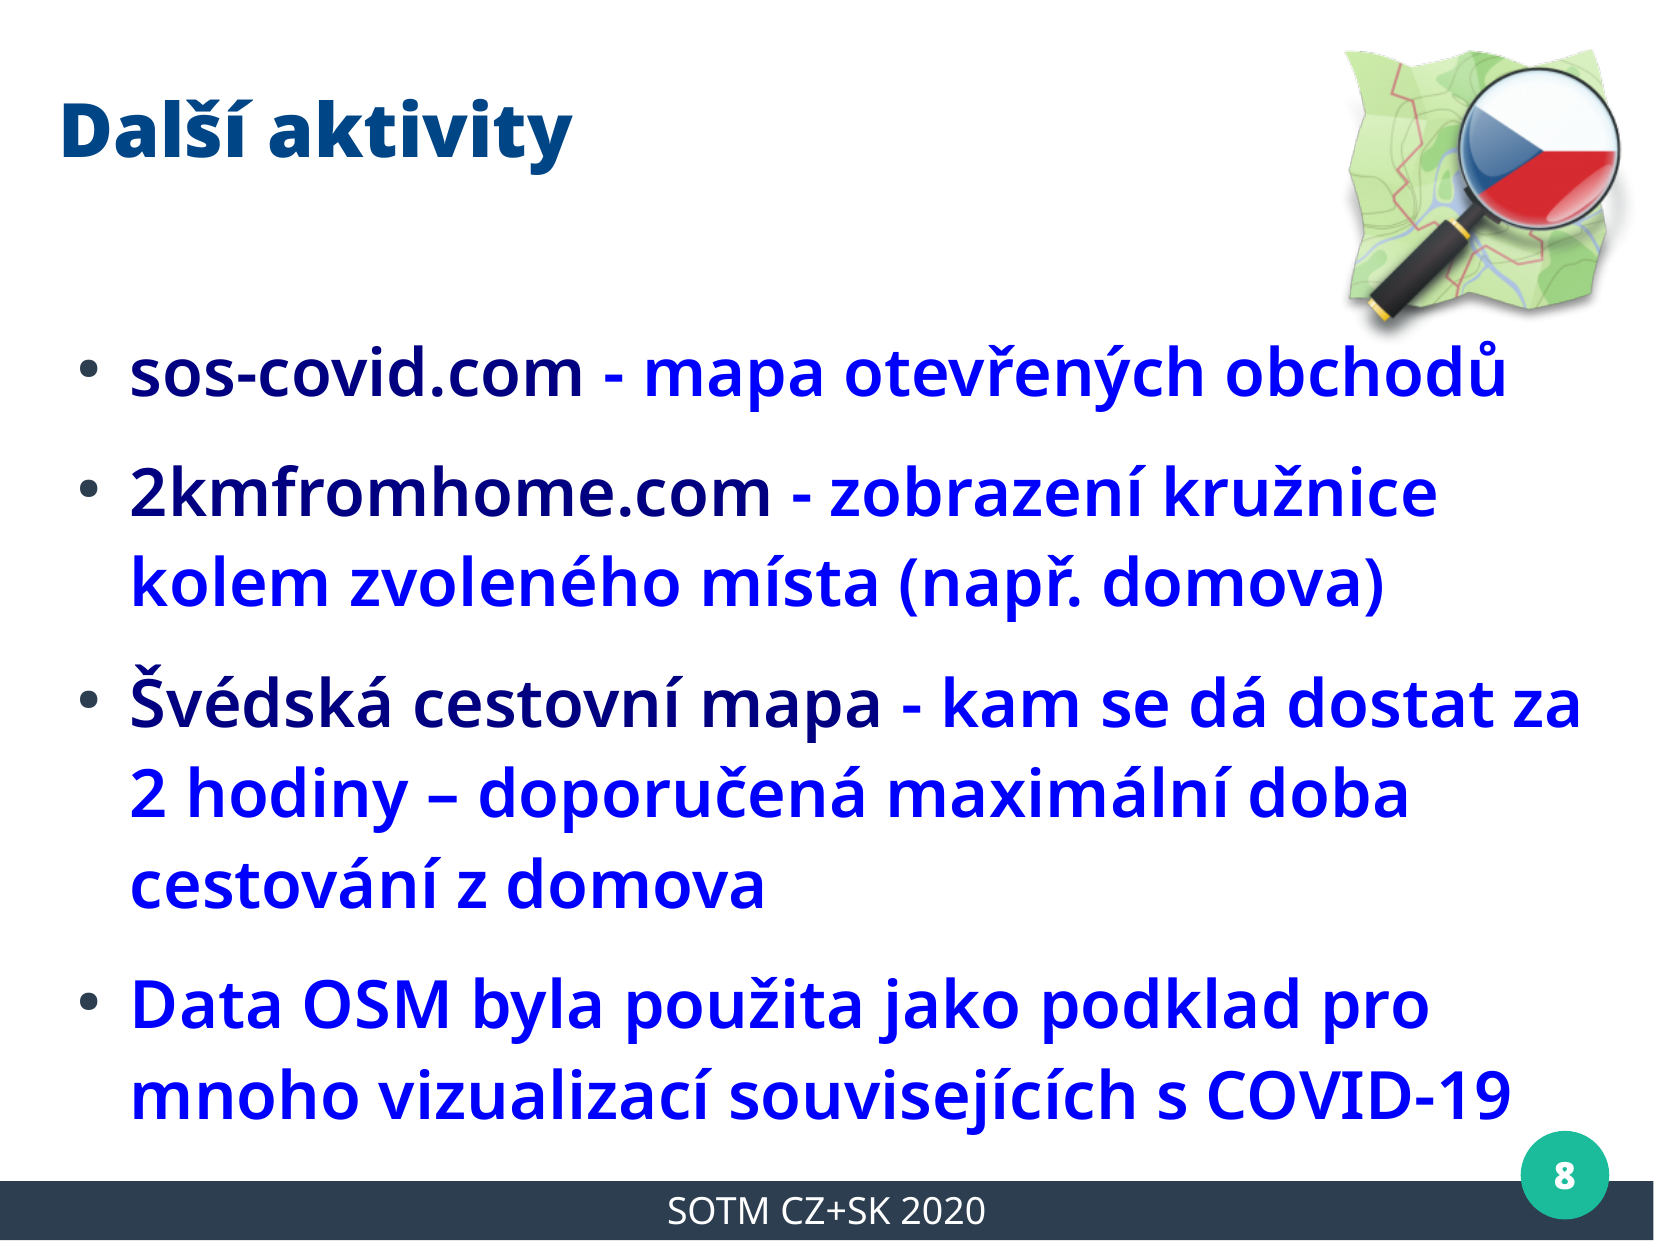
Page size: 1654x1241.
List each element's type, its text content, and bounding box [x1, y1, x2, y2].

picture [1334, 49, 1635, 350]
list sos-covid.com - mapa otevřených obchodů 2kmfromhome.com - zobrazení kružnice kolem zvoleného místa (např. domova) Švédská cestovní mapa - kam se dá dostat za 2 hodiny – doporučená maximální doba cestování z domova Data OSM byla použita jako podklad pro mnoho vizualizací souvisejících s COVID-19 [59, 324, 1595, 1152]
title Další aktivity [59, 49, 1347, 207]
